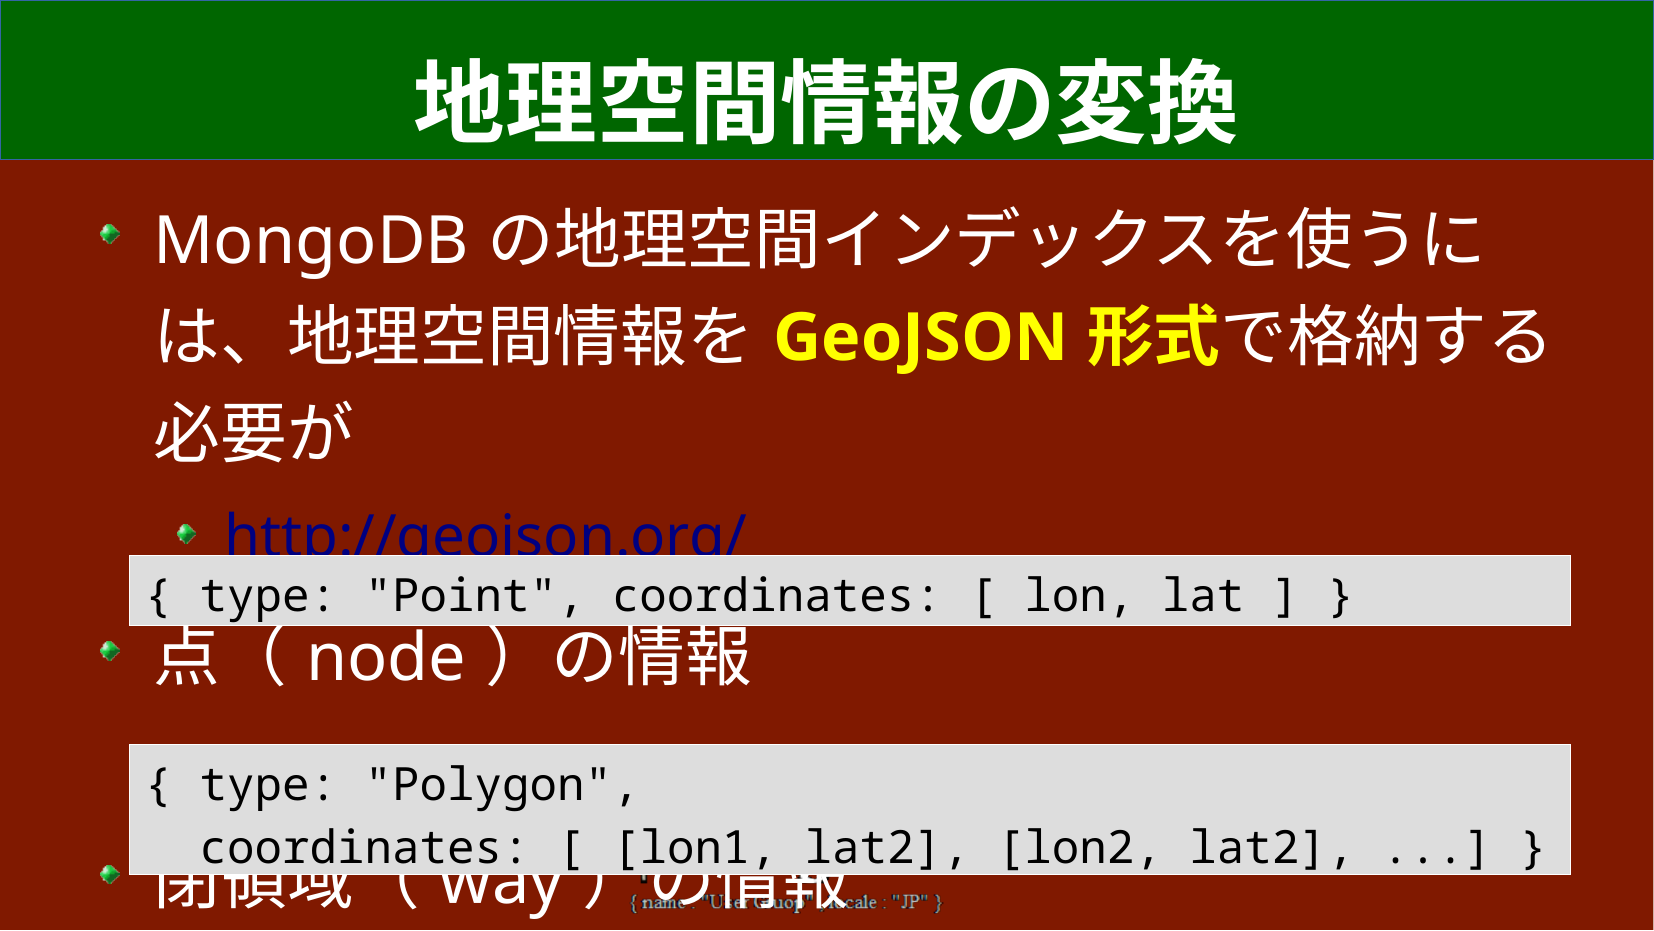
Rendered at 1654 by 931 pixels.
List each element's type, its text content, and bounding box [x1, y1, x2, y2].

title 地理空間情報の変換 [82, 37, 1571, 156]
picture [821, 877, 830, 905]
picture [659, 875, 677, 894]
text_box { type: "Point", coordinates: [ lon, lat ] } [129, 555, 1571, 626]
list MongoDBの地理空間インデックスを使うには、地理空間情報をGeoJSON形式で格納する必要が http://geojson.org/ 点（node）の情報 閉領域（way）の情報 [82, 185, 1571, 806]
picture [616, 875, 1047, 931]
picture [826, 877, 839, 891]
text_box { type: "Polygon", coordinates: [ [lon1, lat2], [lon2, lat2], ...] } [129, 744, 1571, 875]
picture [100, 865, 120, 884]
picture [794, 875, 805, 879]
